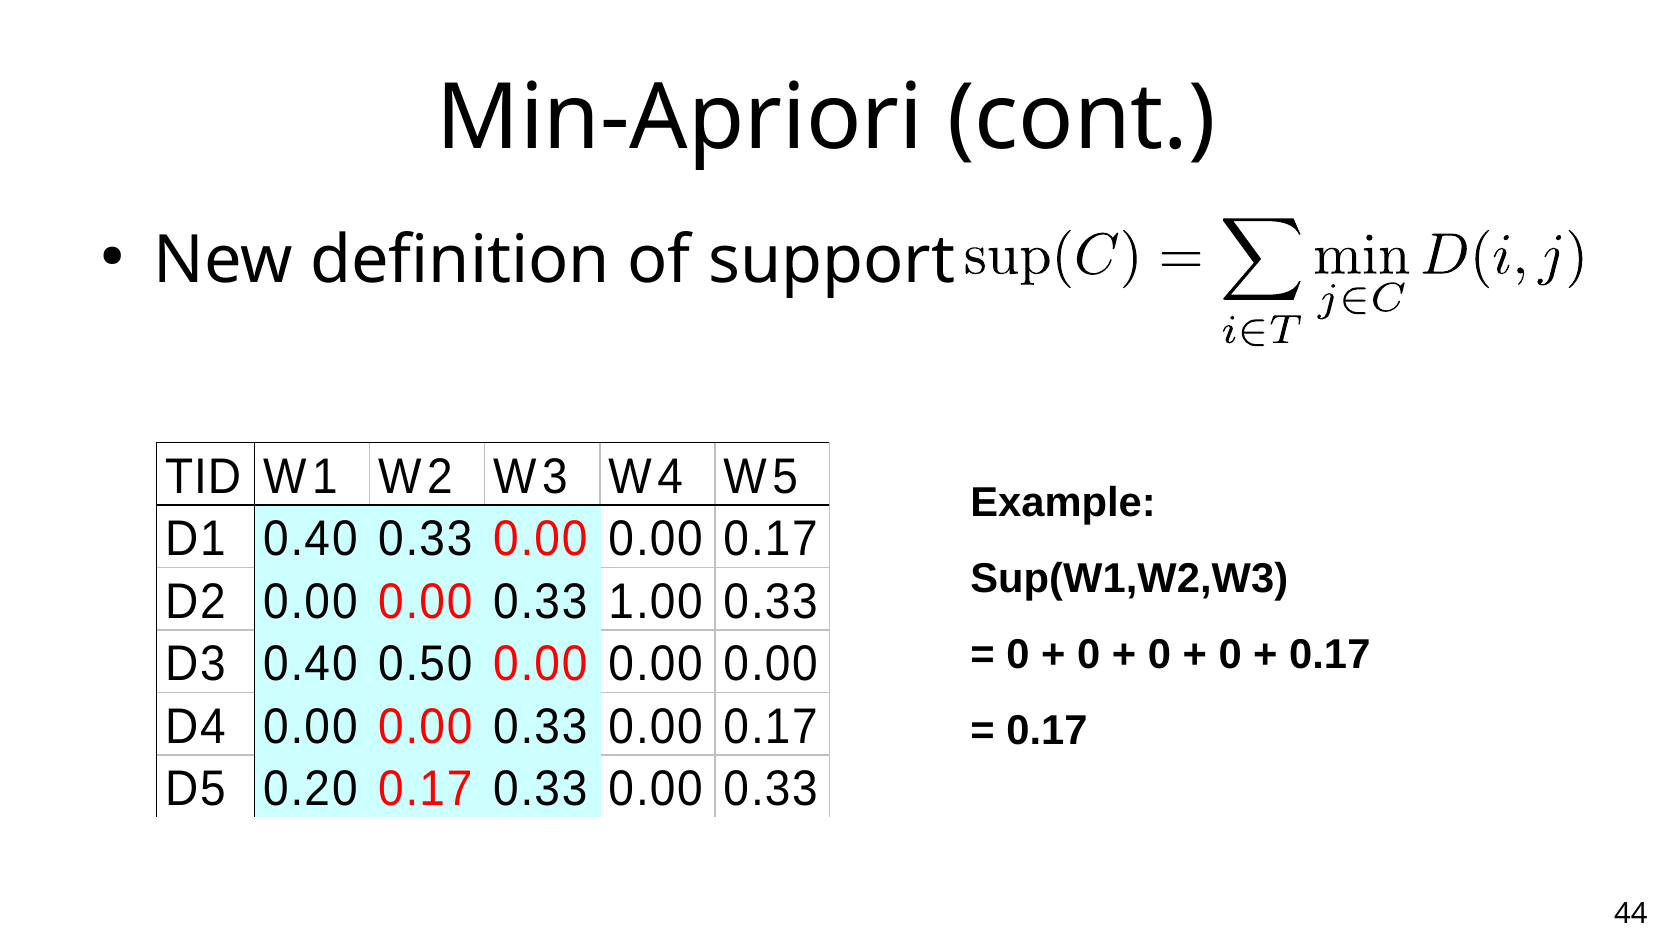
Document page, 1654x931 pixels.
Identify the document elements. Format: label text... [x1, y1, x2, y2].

title Min-Apriori (cont.) [82, 1, 1571, 211]
text_box Example: Sup(W1,W2,W3) = 0 + 0 + 0 + 0 + 0.17 = 0.17 [955, 466, 1444, 837]
chart [155, 441, 831, 819]
text_box [963, 212, 1589, 347]
list New definition of support [82, 211, 1571, 752]
